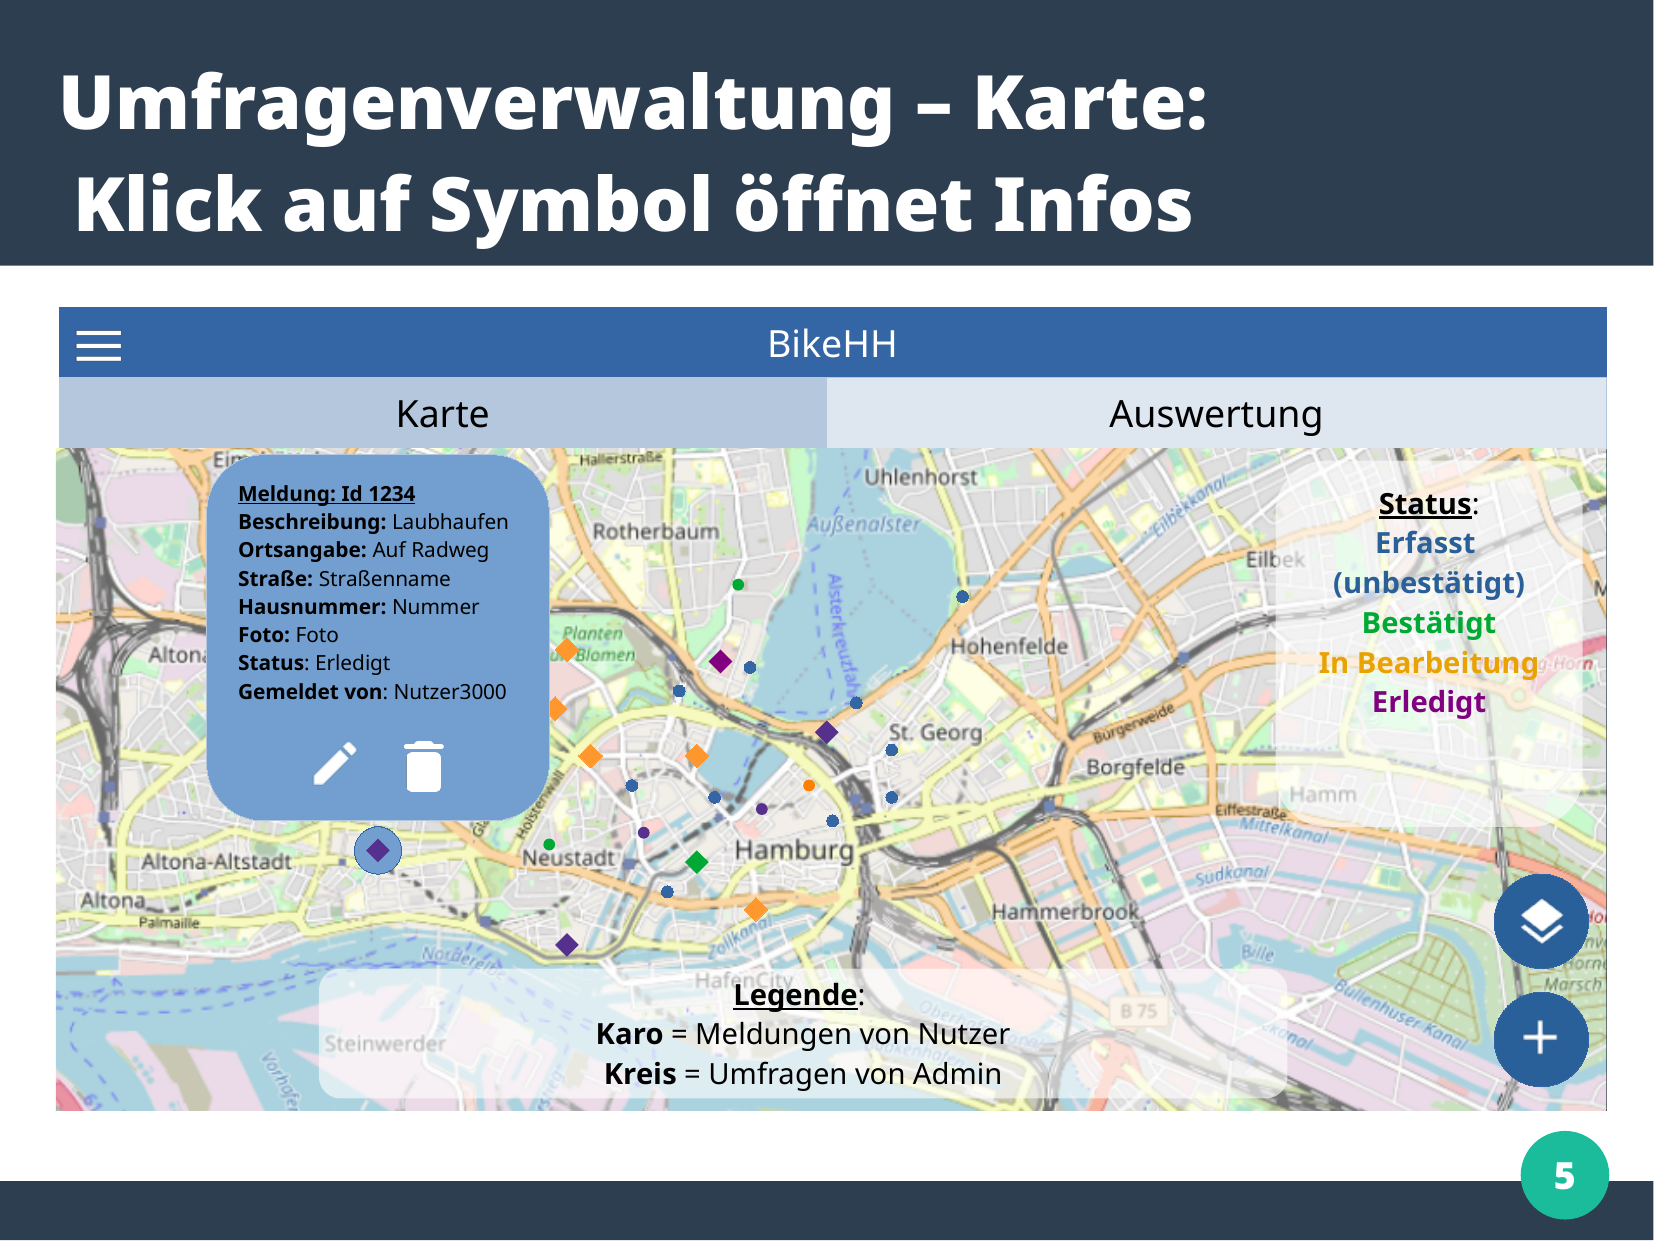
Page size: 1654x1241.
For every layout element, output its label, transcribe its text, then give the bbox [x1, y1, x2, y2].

text_box [685, 744, 709, 768]
text_box [803, 779, 816, 792]
text_box [885, 744, 898, 756]
text_box [550, 696, 567, 721]
text_box [732, 578, 745, 591]
text_box [708, 791, 721, 804]
text_box [850, 696, 863, 709]
text_box [673, 685, 686, 697]
text_box [354, 826, 402, 875]
text_box [578, 744, 603, 768]
text_box [755, 803, 768, 816]
text_box Legende: Karo = Meldungen von Nutzer Kreis = Umfragen von Admin [318, 968, 1288, 1099]
picture [70, 318, 128, 376]
text_box [956, 590, 969, 603]
text_box BikeHH [59, 307, 1607, 377]
text_box [744, 661, 756, 674]
text_box Meldung: Id 1234 Beschreibung: Laubhaufen Ortsangabe: Auf Radweg Straße: Straßenname Hausnummer: Nummer Foto: Foto Status: Erledigt Gemeldet von: Nutzer3000 [206, 454, 550, 821]
text_box [814, 720, 839, 745]
text_box [1494, 874, 1589, 969]
text_box [625, 779, 638, 792]
text_box [744, 897, 768, 922]
text_box [555, 637, 579, 662]
text_box [885, 791, 898, 804]
text_box [543, 838, 556, 851]
text_box [685, 850, 709, 875]
text_box Auswertung [826, 377, 1607, 448]
text_box [555, 933, 579, 957]
text_box [637, 826, 650, 839]
text_box [1494, 992, 1589, 1087]
text_box [708, 649, 733, 674]
title Umfragenverwaltung – Karte: Klick auf Symbol öffnet Infos [59, 49, 1595, 207]
text_box Karte [59, 377, 826, 448]
text_box [826, 814, 839, 827]
text_box Status: Erfasst (unbestätigt) Bestätigt In Bearbeitung Erledigt [1275, 460, 1583, 827]
picture [55, 448, 1607, 1111]
text_box [661, 885, 674, 898]
